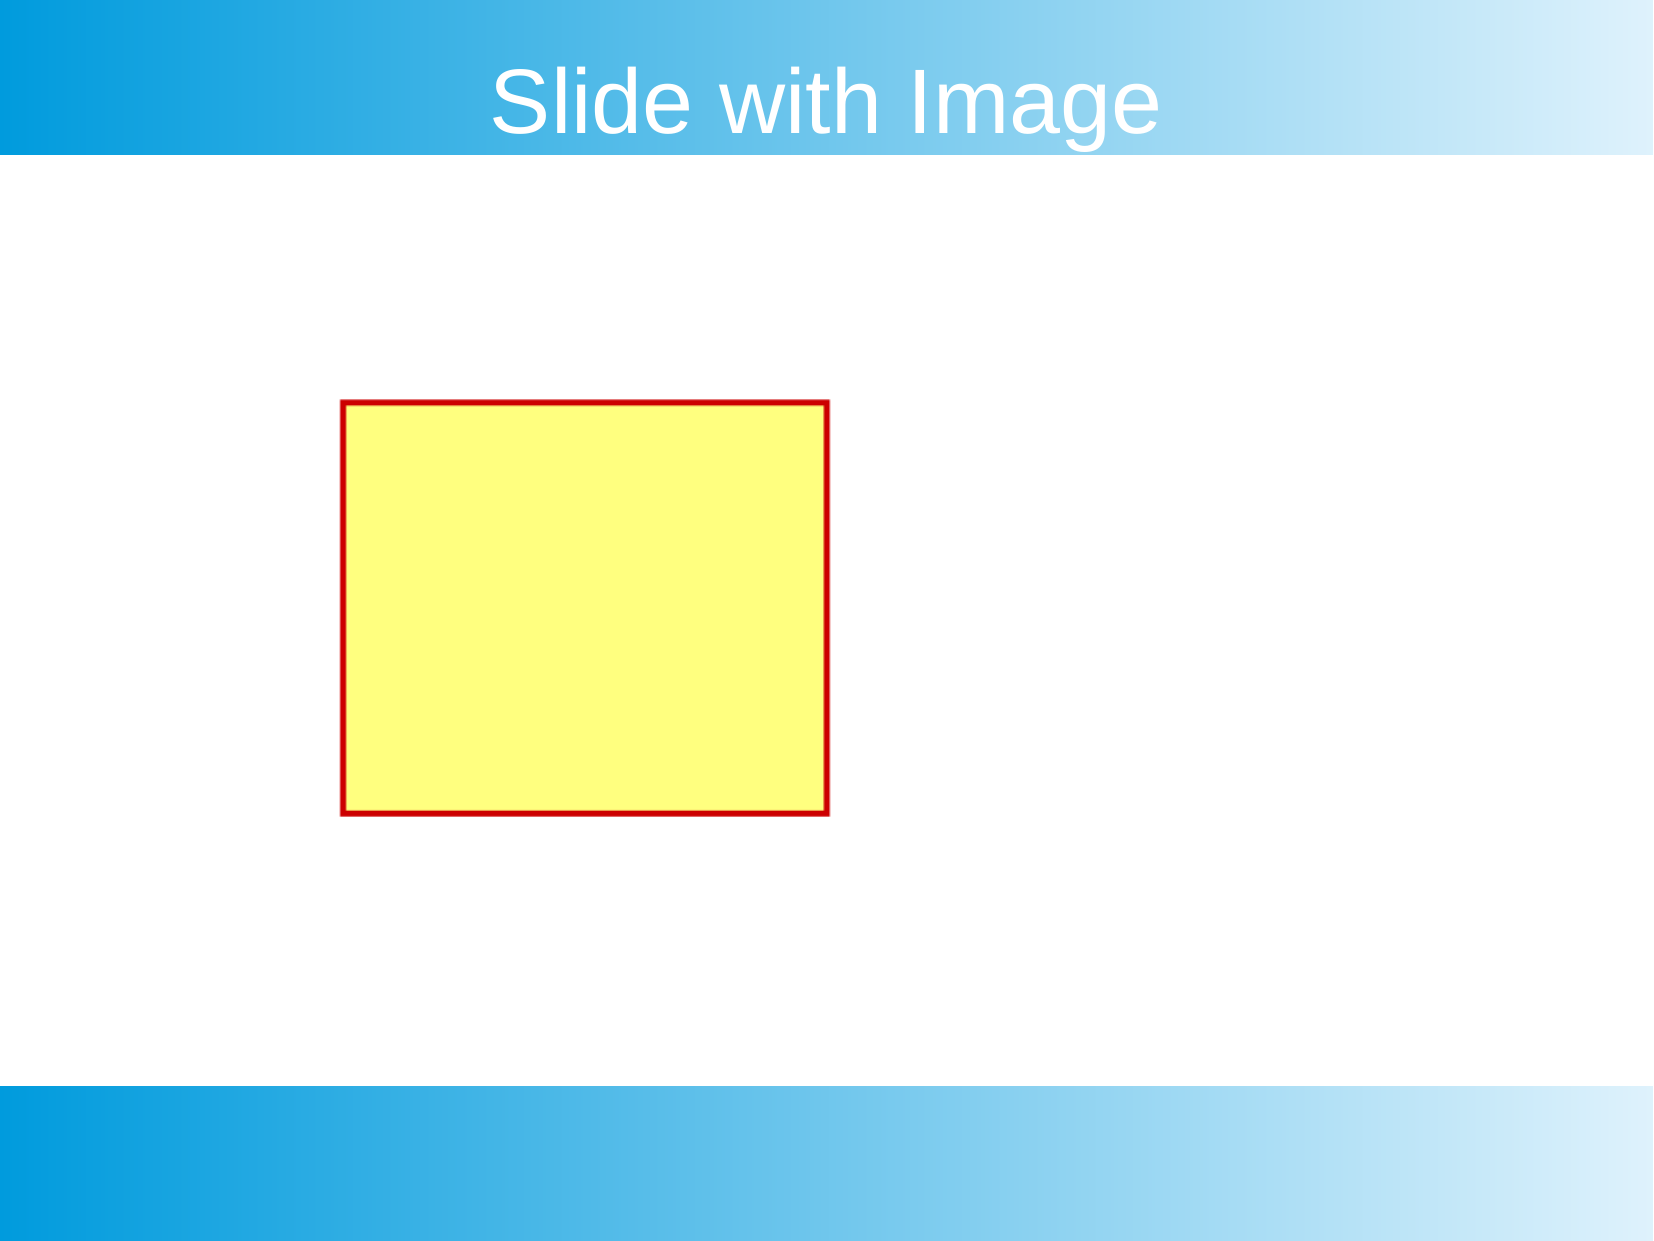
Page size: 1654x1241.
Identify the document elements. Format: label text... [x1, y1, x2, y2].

picture [227, 290, 1427, 1010]
title Slide with Image [82, 49, 1571, 155]
